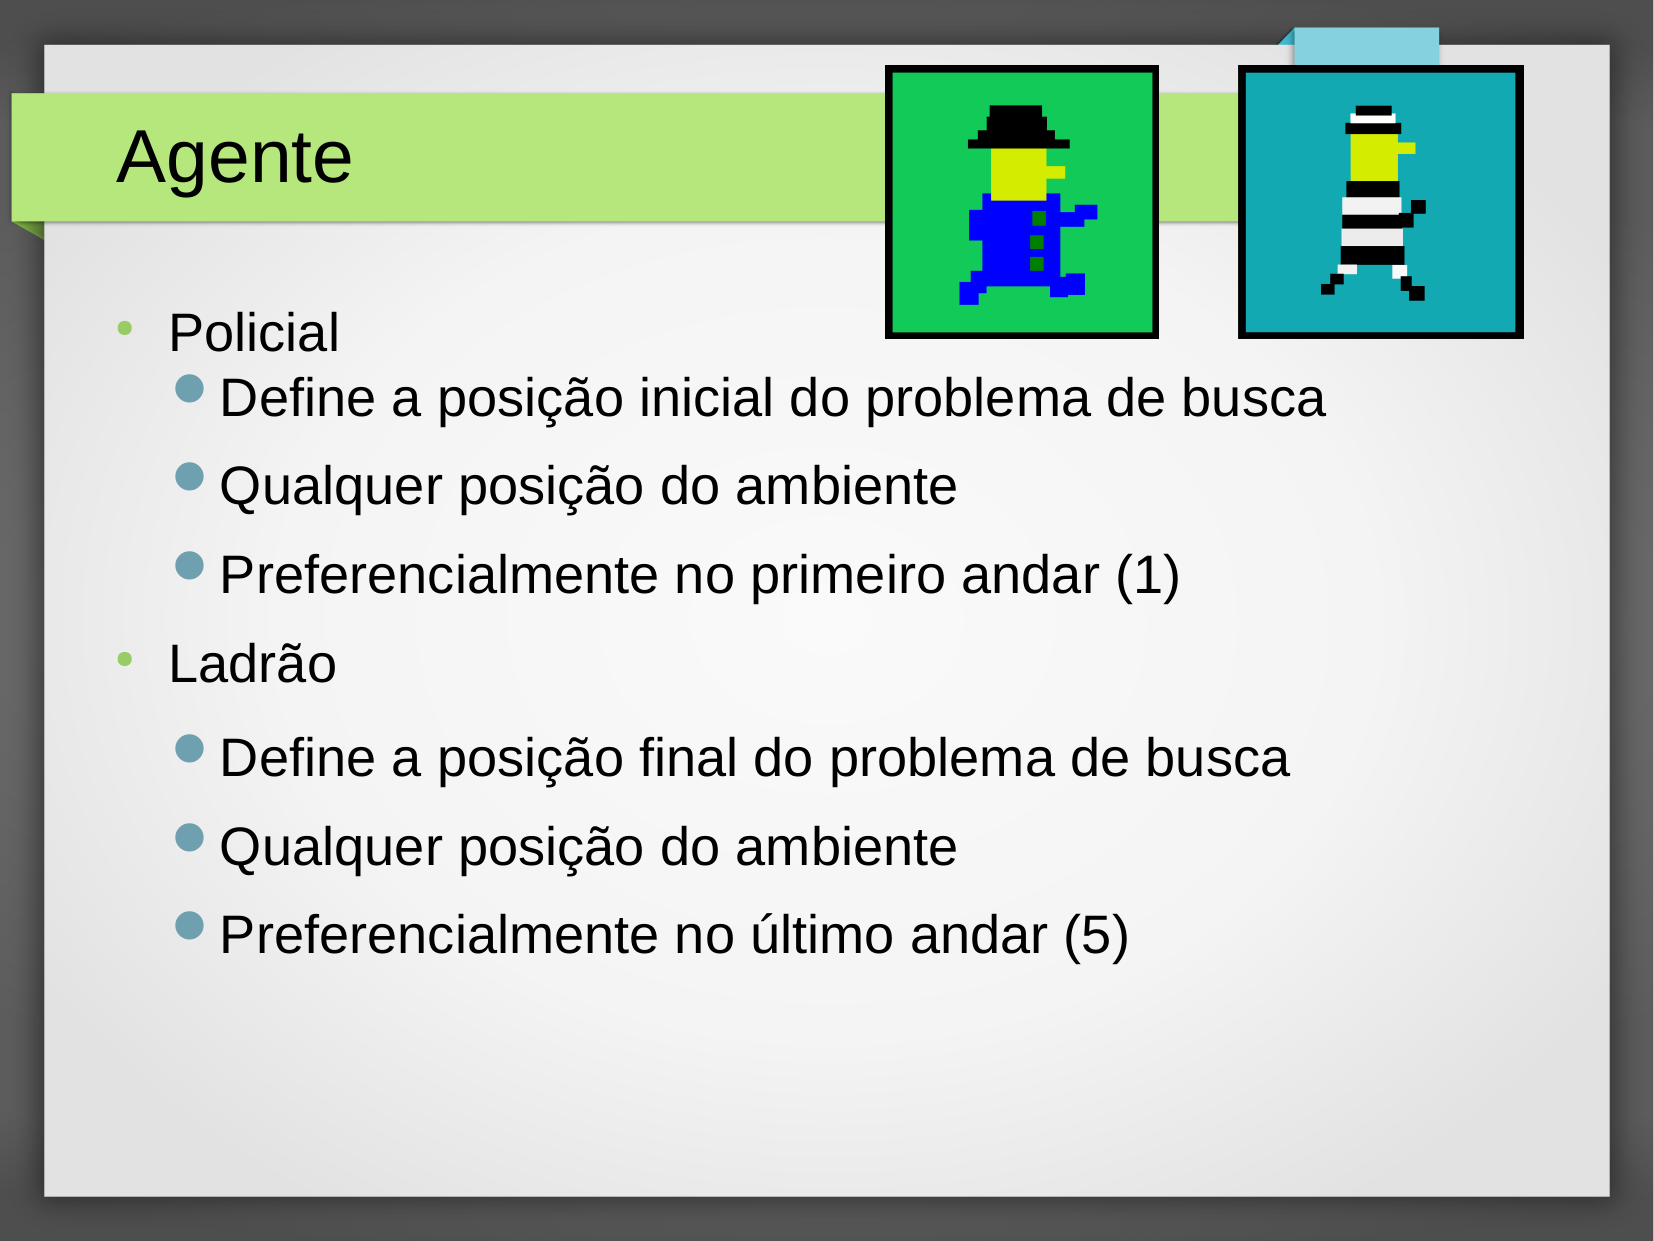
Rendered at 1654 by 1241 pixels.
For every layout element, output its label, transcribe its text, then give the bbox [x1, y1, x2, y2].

title Agente [82, 49, 1433, 257]
list Policial Define a posição inicial do problema de busca Qualquer posição do ambiente Preferencialmente no primeiro andar (1) Ladrão Define a posição final do problema de busca Qualquer posição do ambiente Preferencialmente no último andar (5) [82, 289, 1433, 1108]
picture [0, 0, 1654, 1241]
